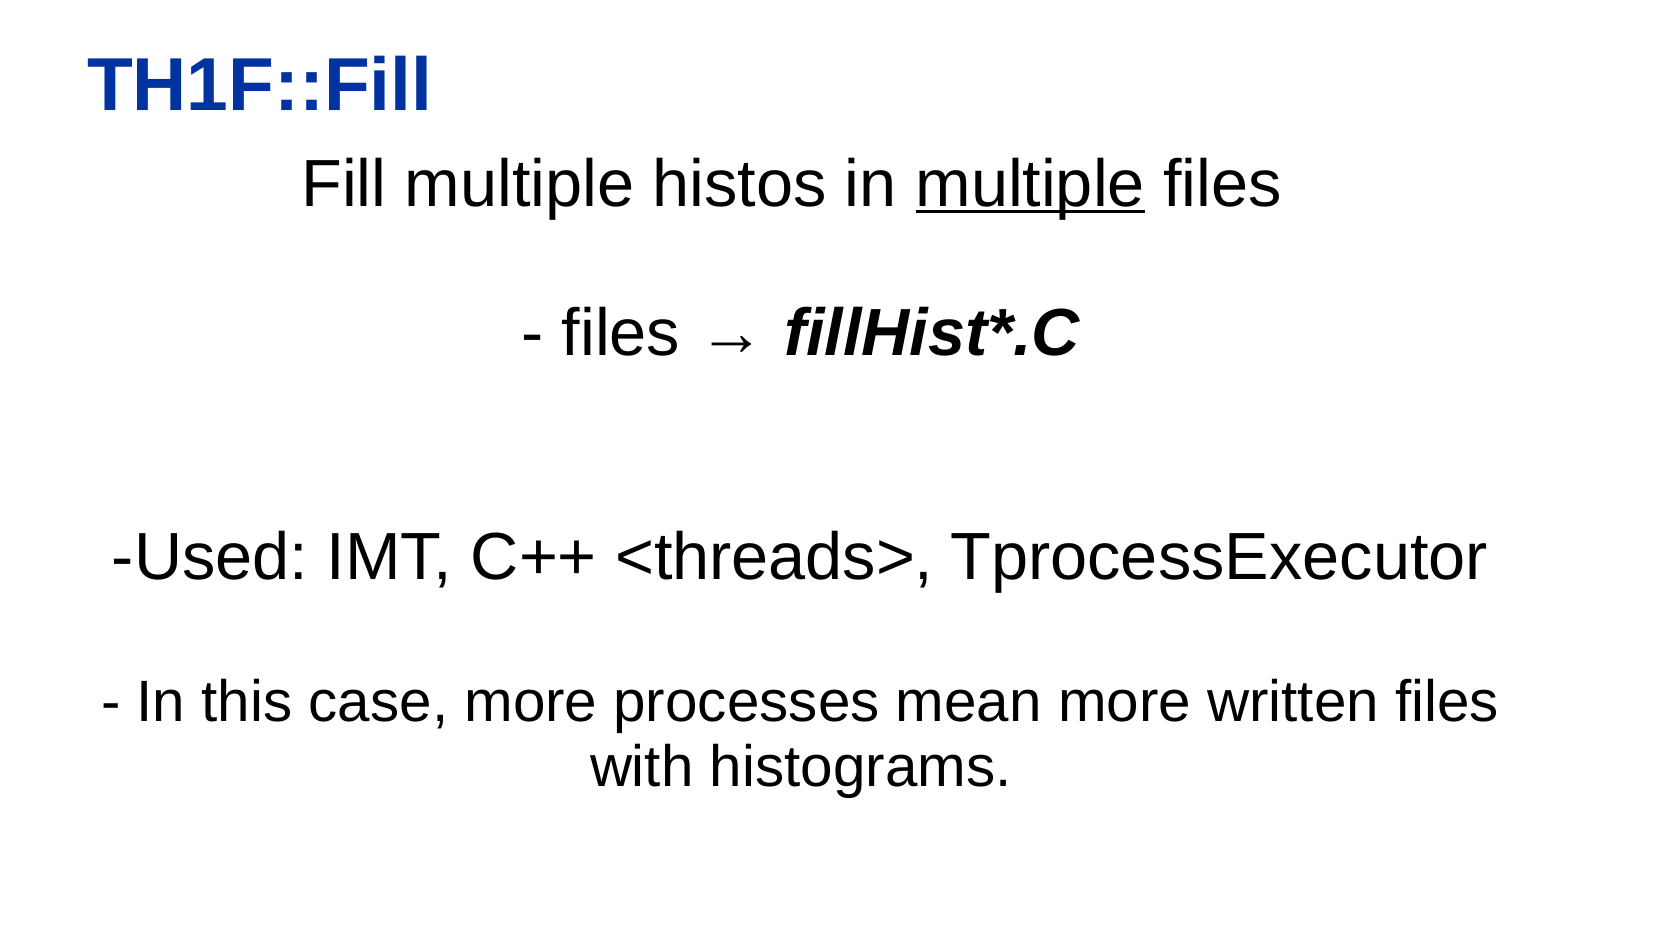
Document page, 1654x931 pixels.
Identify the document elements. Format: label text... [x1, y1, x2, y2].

title TH1F::Fill [87, 9, 1576, 166]
subtitle Fill multiple histos in multiple files - files → fillHist*.C -Used: IMT, C++ <threads>, TprocessExecutor - In this case, more processes mean more written files with histograms. [56, 0, 1546, 874]
